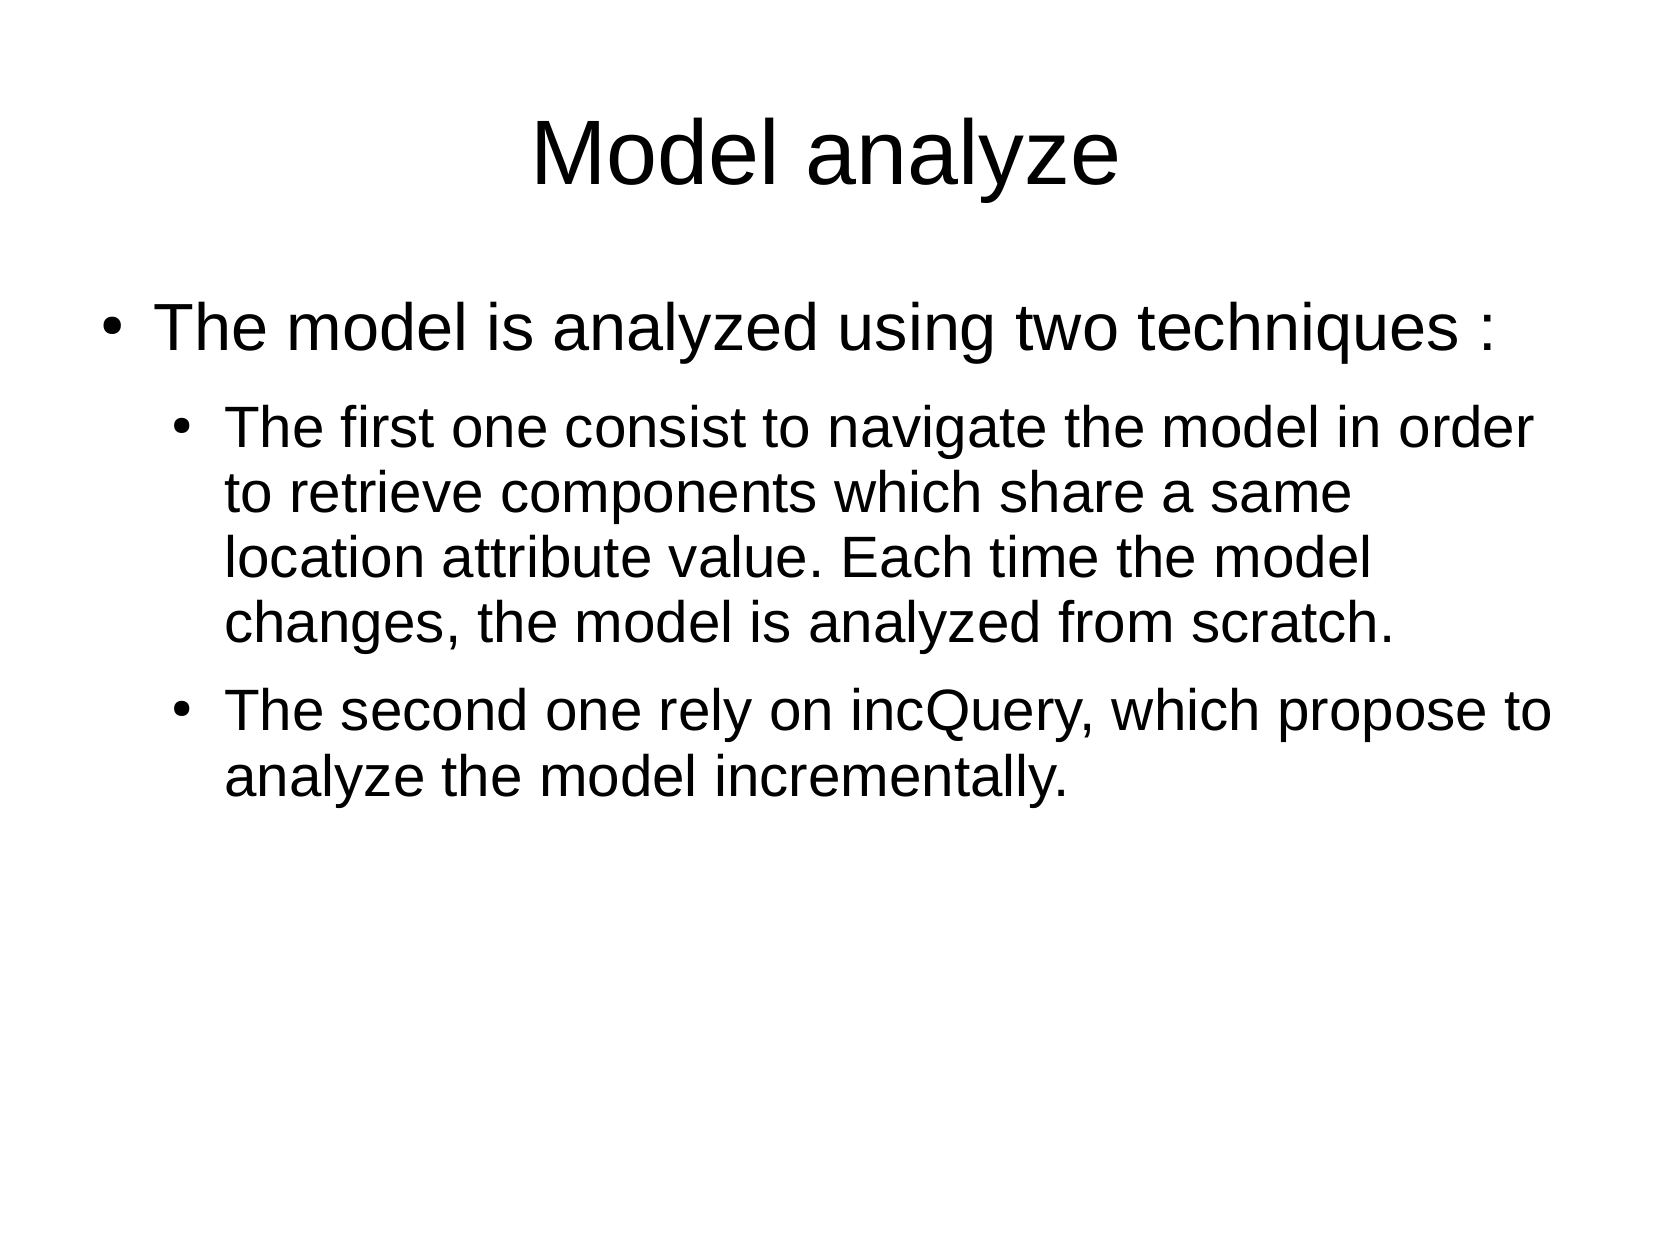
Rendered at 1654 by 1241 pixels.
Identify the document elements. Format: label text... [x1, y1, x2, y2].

list The model is analyzed using two techniques : The first one consist to navigate the model in order to retrieve components which share a same location attribute value. Each time the model changes, the model is analyzed from scratch. The second one rely on incQuery, which propose to analyze the model incrementally. [82, 290, 1571, 1109]
title Model analyze [82, 49, 1571, 257]
